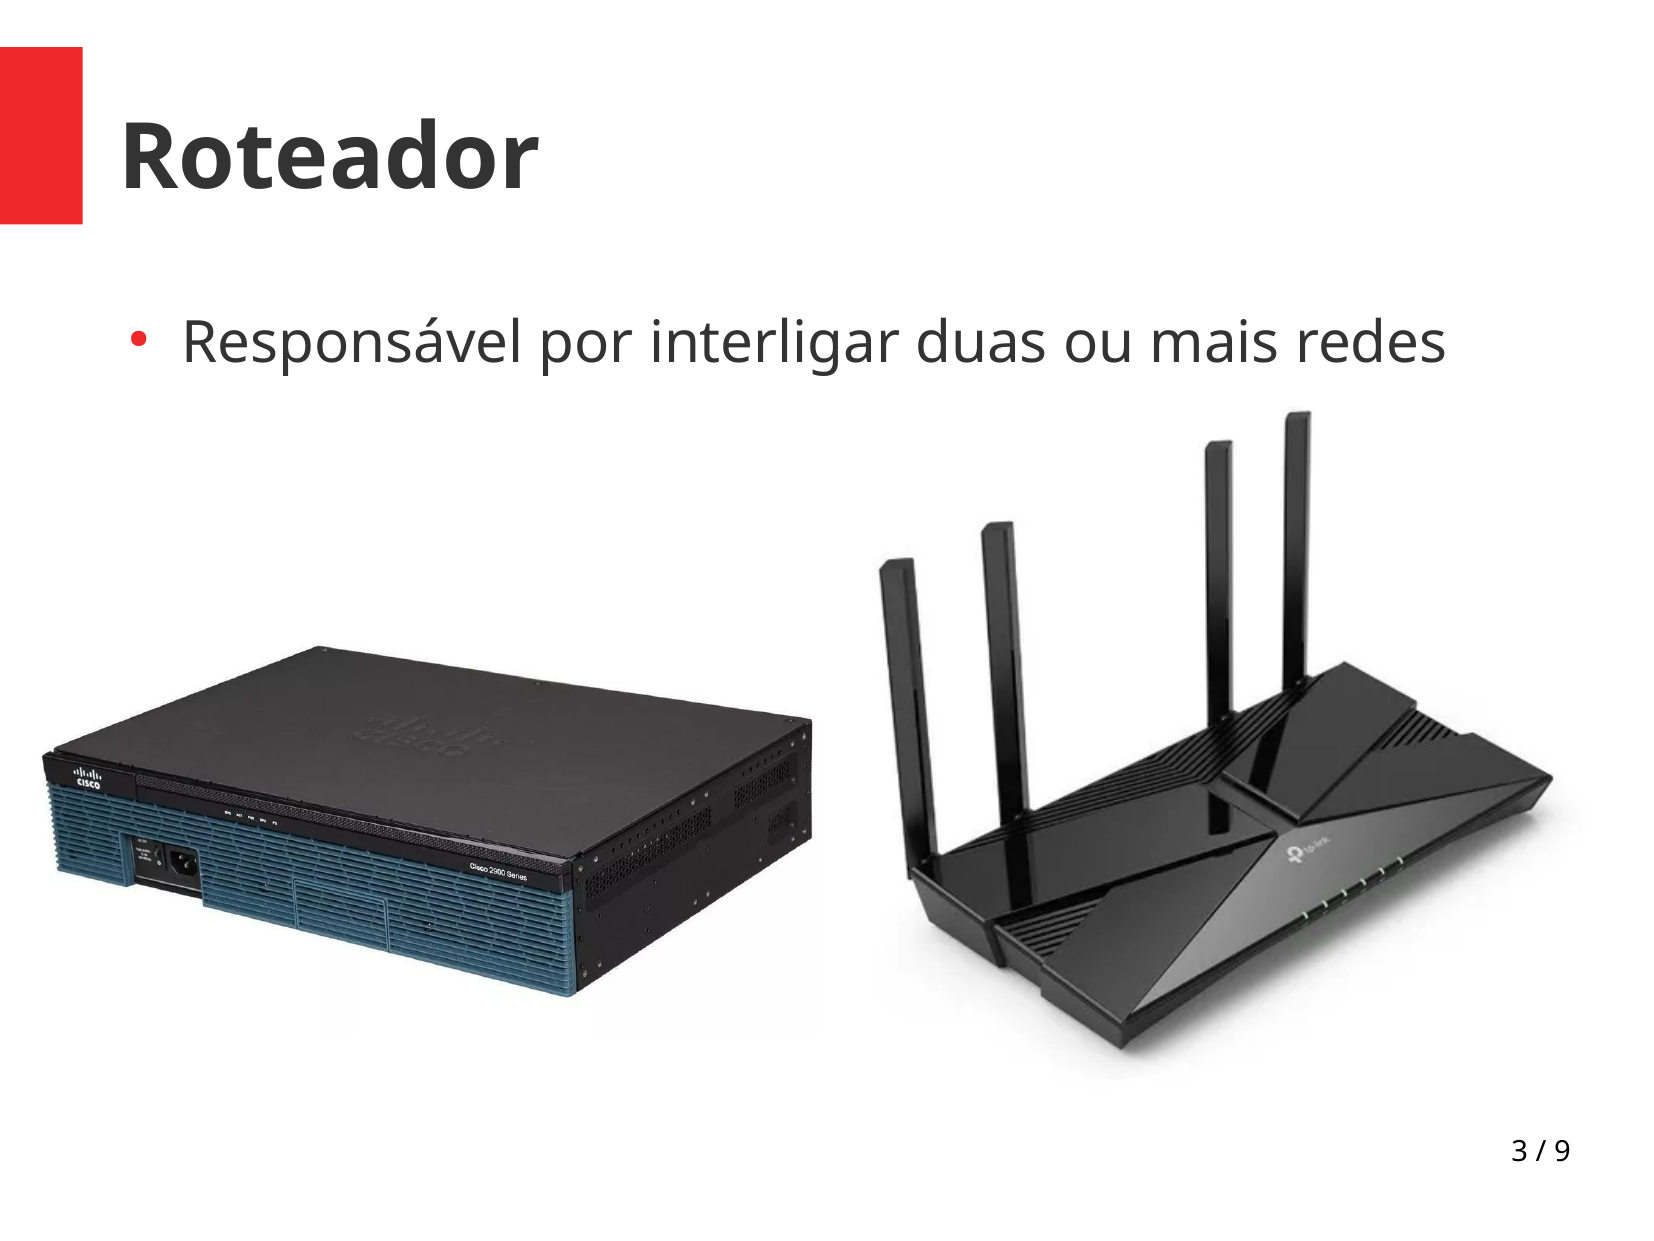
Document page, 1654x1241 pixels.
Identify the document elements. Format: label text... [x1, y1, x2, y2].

list Responsável por interligar duas ou mais redes [110, 300, 1528, 1021]
title Roteador [118, 49, 1571, 257]
picture [3, 372, 1619, 1123]
